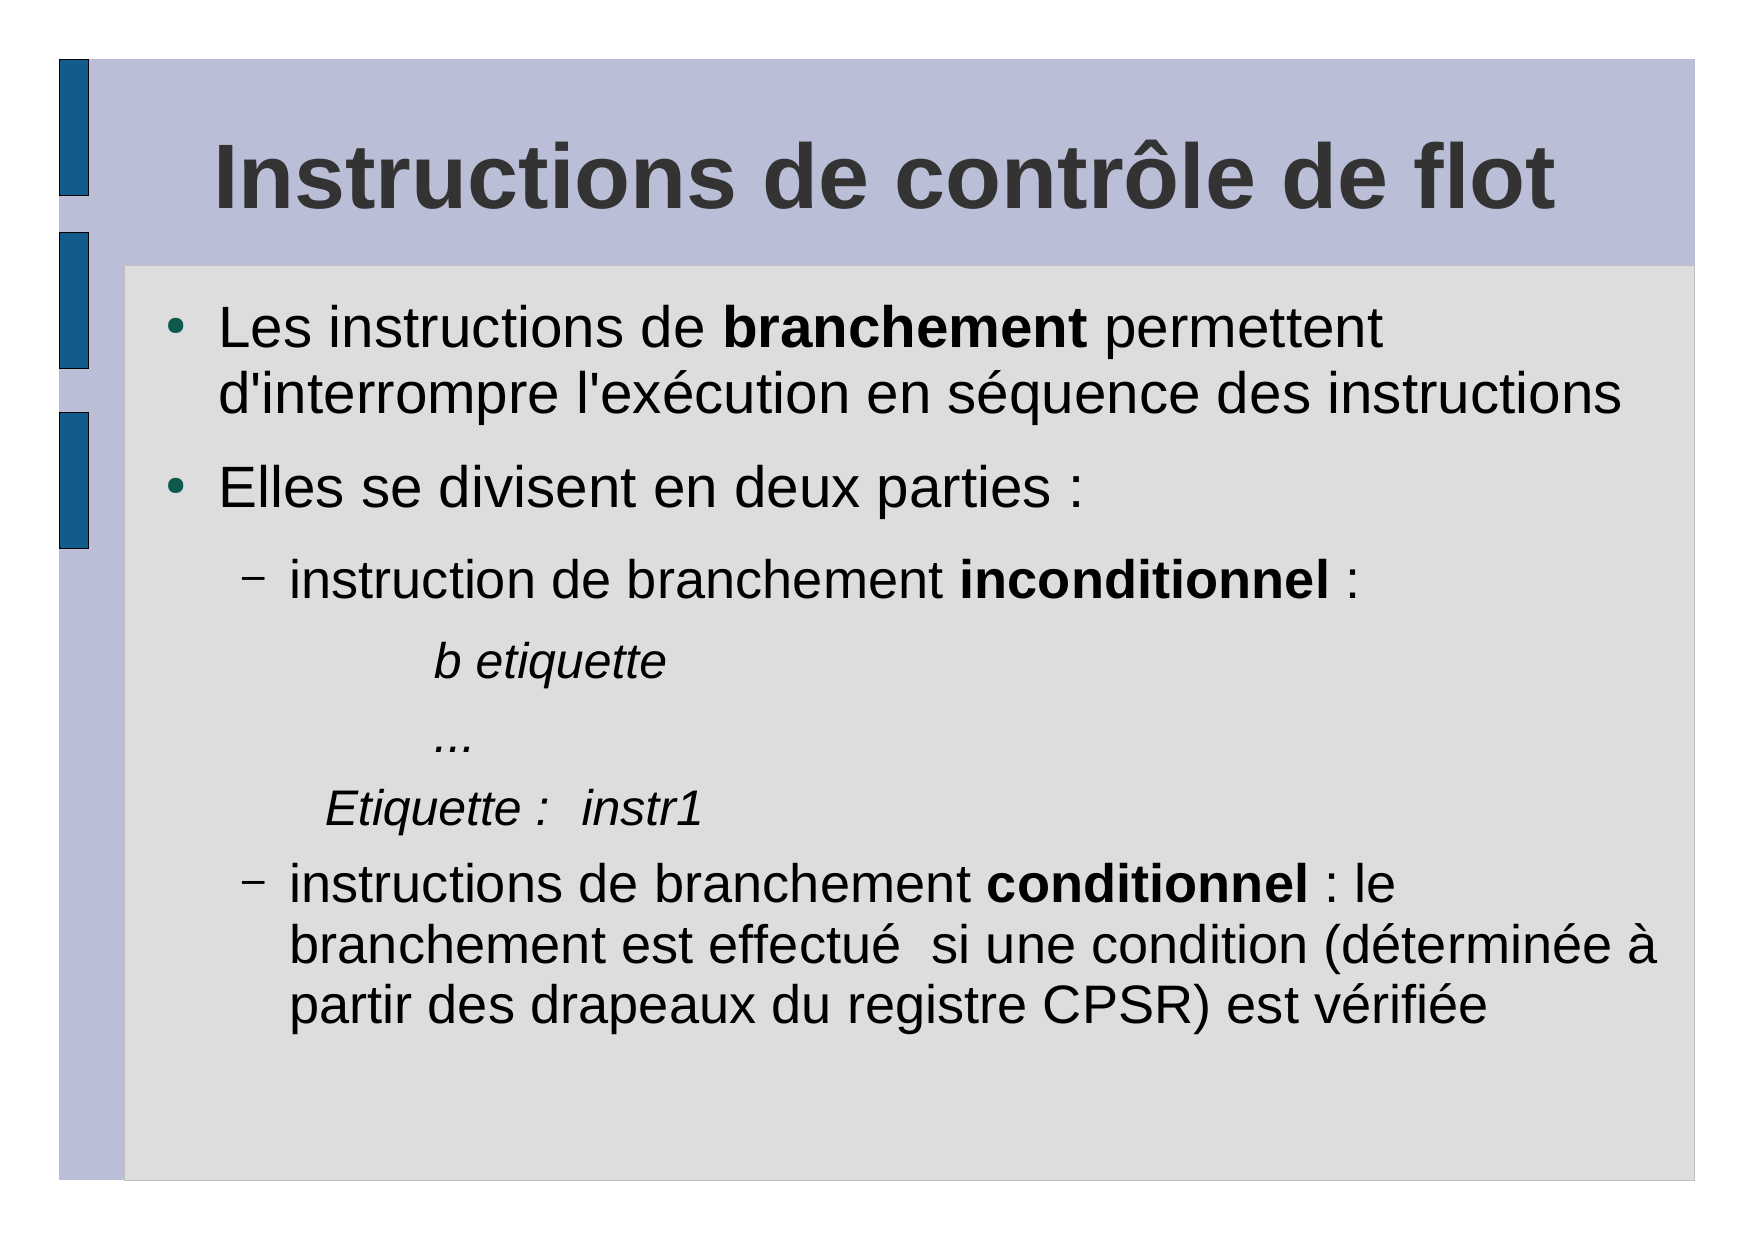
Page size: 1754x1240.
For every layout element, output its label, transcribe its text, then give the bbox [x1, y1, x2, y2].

list Les instructions de branchement permettent d'interrompre l'exécution en séquence des instructions Elles se divisent en deux parties : instruction de branchement inconditionnel : b etiquette ... Etiquette : instr1 instructions de branchement conditionnel : le branchement est effectué si une condition (déterminée à partir des drapeaux du registre CPSR) est vérifiée [147, 295, 1684, 1093]
title Instructions de contrôle de flot [118, 88, 1654, 266]
